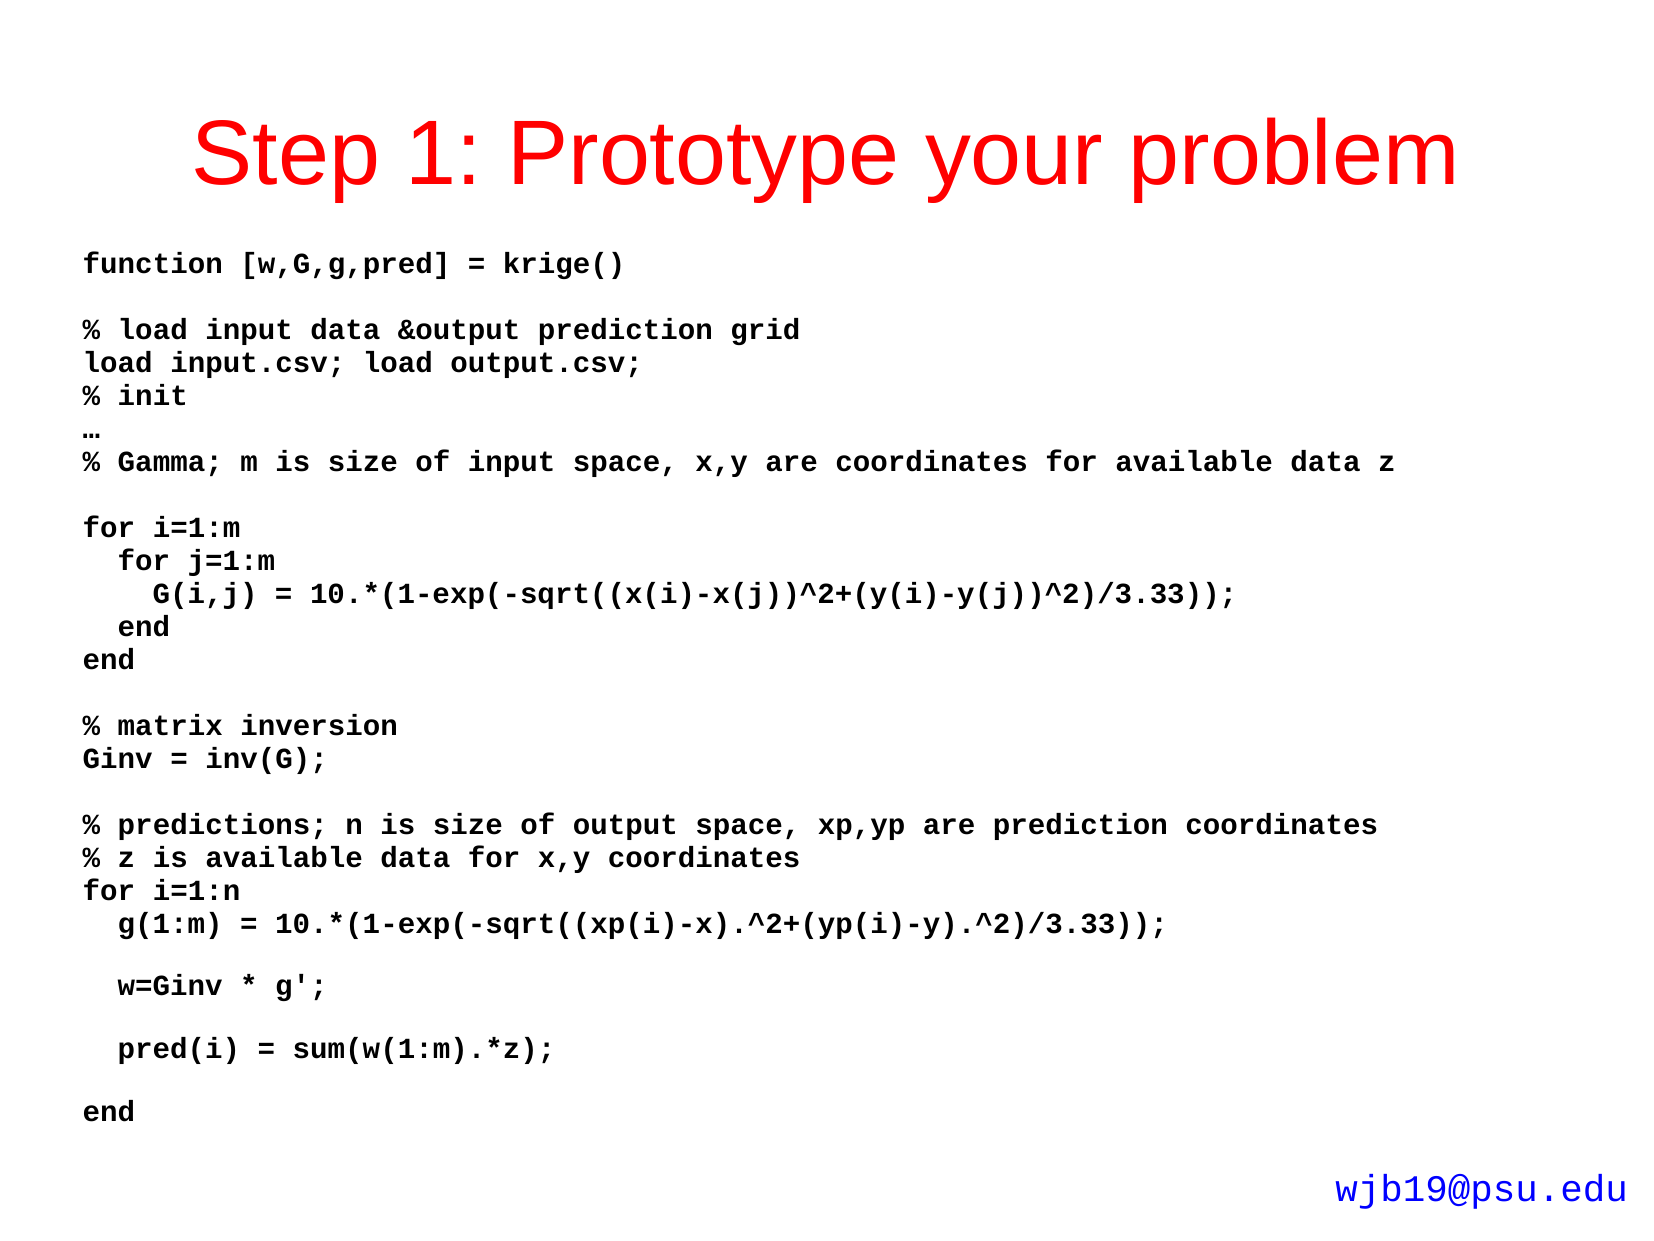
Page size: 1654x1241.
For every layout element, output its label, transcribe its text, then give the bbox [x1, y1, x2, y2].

title Step 1: Prototype your problem [82, 49, 1571, 248]
list function [w,G,g,pred] = krige() % load input data &output prediction grid load input.csv; load output.csv; % init … % Gamma; m is size of input space, x,y are coordinates for available data z for i=1:m for j=1:m G(i,j) = 10.*(1-exp(-sqrt((x(i)-x(j))^2+(y(i)-y(j))^2)/3.33)); end end % matrix inversion Ginv = inv(G); % predictions; n is size of output space, xp,yp are prediction coordinates % z is available data for x,y coordinates for i=1:n g(1:m) = 10.*(1-exp(-sqrt((xp(i)-x).^2+(yp(i)-y).^2)/3.33)); w=Ginv * g'; pred(i) = sum(w(1:m).*z); end [82, 248, 1621, 1216]
text_box wjb19@psu.edu [1320, 1162, 1643, 1220]
